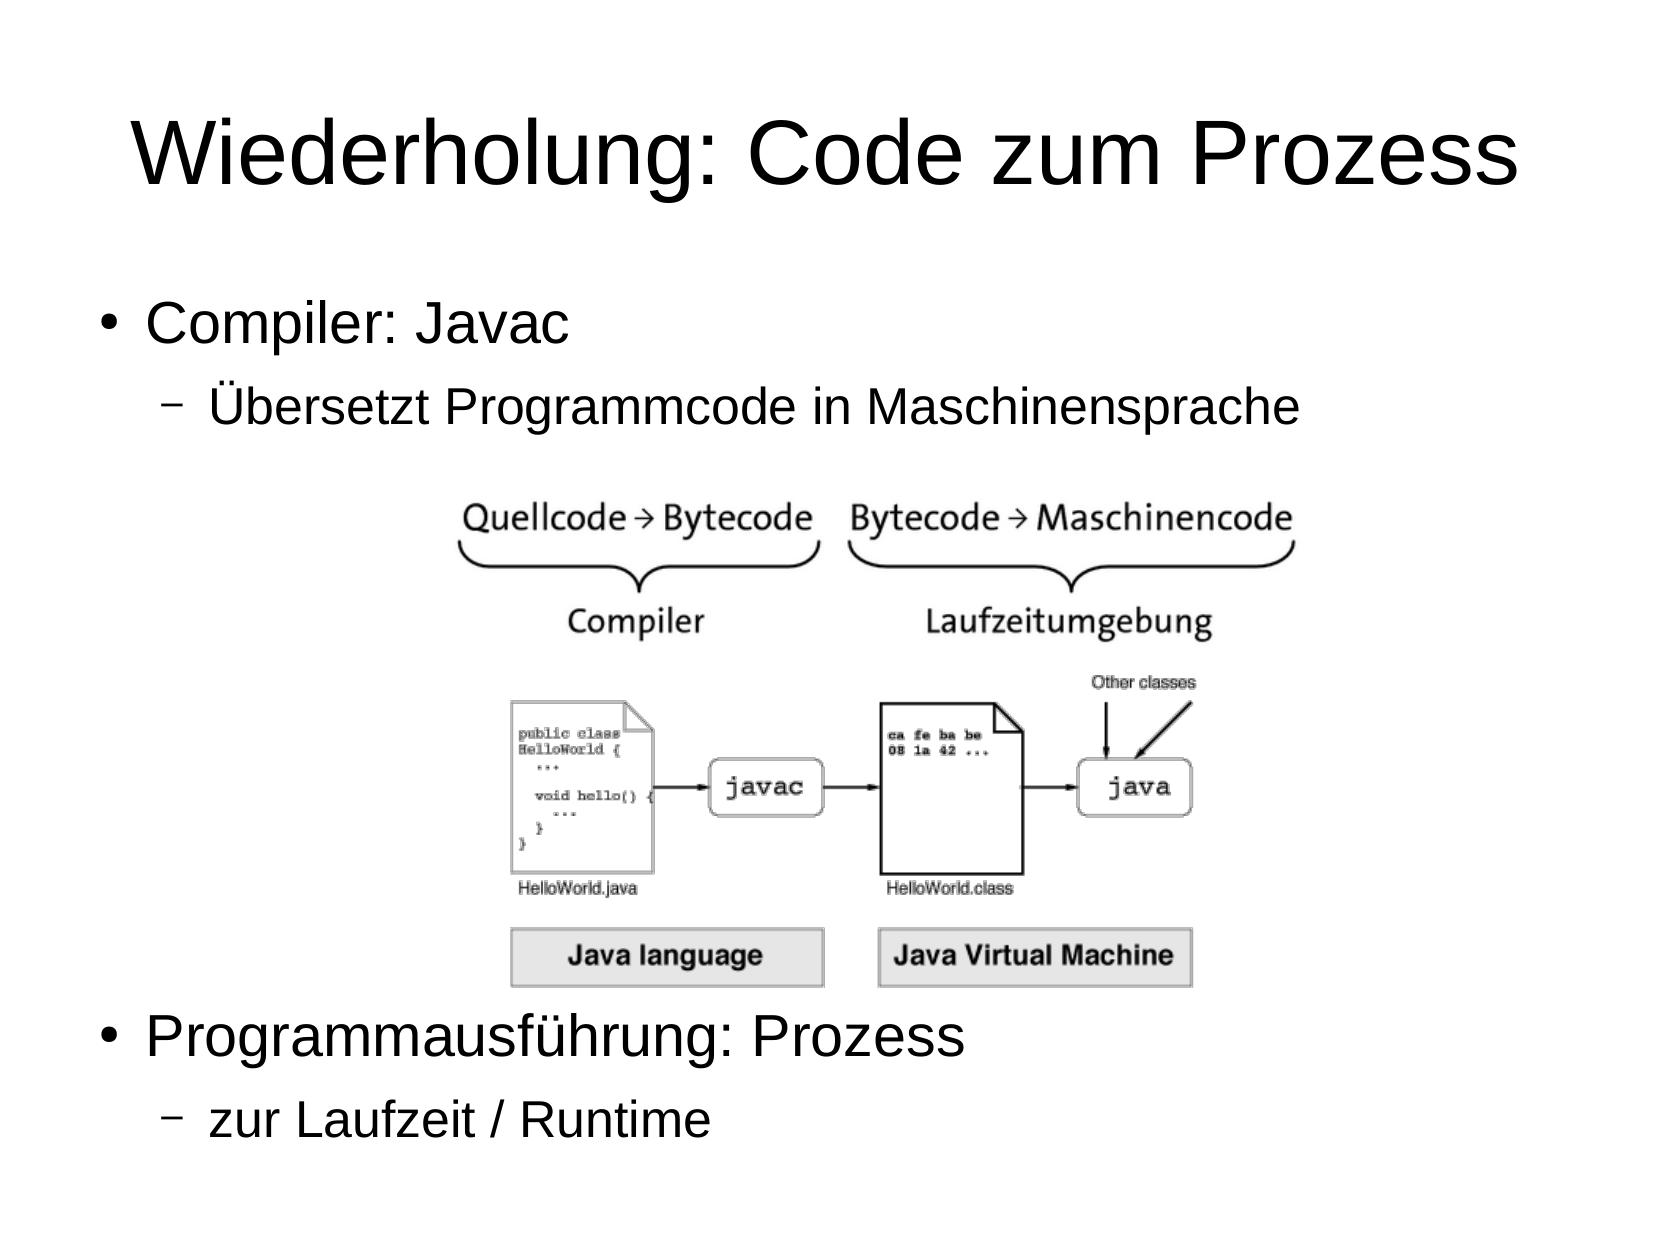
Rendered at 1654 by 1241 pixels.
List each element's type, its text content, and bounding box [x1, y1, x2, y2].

picture [419, 465, 1309, 659]
picture [510, 674, 1201, 988]
list Compiler: Javac Übersetzt Programmcode in Maschinensprache Programmausführung: Prozess zur Laufzeit / Runtime [82, 290, 1571, 1156]
title Wiederholung: Code zum Prozess [82, 49, 1571, 257]
